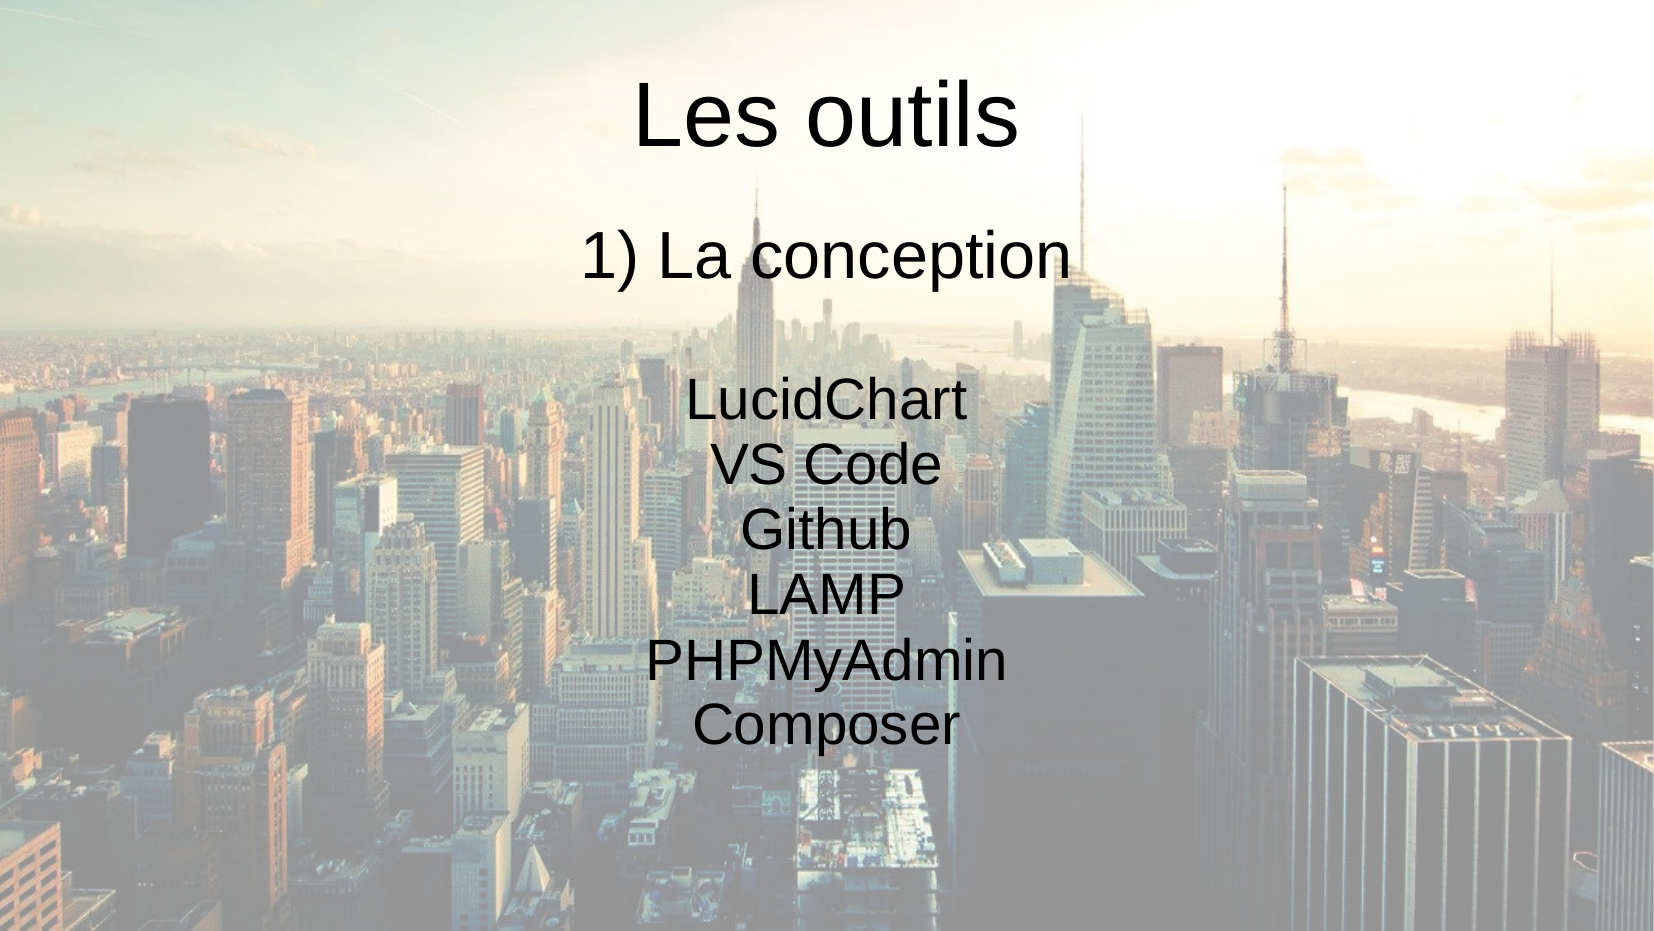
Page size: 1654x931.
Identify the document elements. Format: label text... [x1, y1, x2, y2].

subtitle 1) La conception LucidChart VS Code Github LAMP PHPMyAdmin Composer [82, 217, 1571, 758]
title Les outils [82, 37, 1571, 193]
picture [0, 0, 1654, 931]
